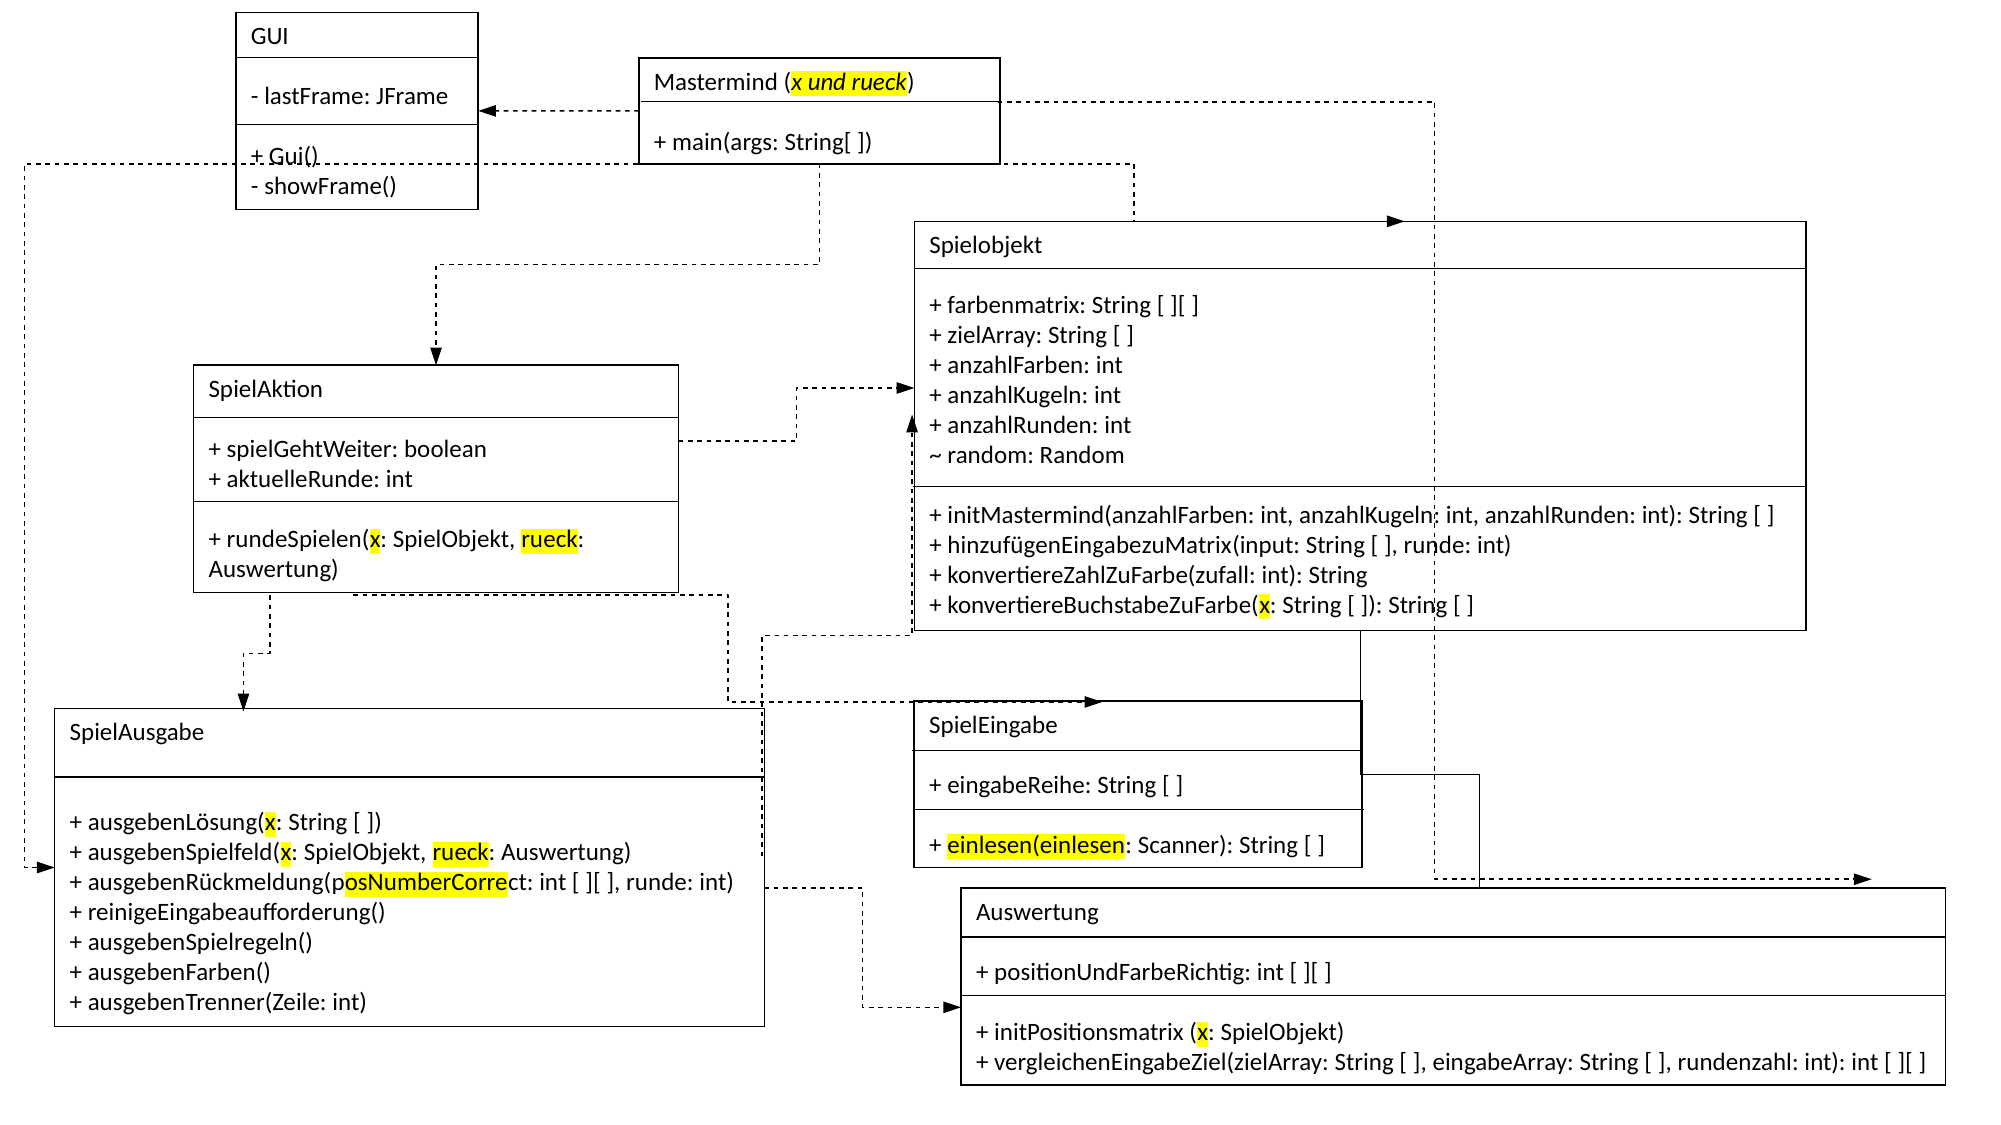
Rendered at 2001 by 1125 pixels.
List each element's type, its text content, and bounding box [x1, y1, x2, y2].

text_box SpielAktion + spielGehtWeiter: boolean + aktuelleRunde: int + rundeSpielen(x: SpielObjekt, rueck: Auswertung) [193, 502, 679, 593]
text_box Auswertung + positionUndFarbeRichtig: int [ ][ ] + initPositionsmatrix (x: SpielObjekt) + vergleichenEingabeZiel(zielArray: String [ ], eingabeArray: String [ ], rundenzahl: int): int [ ][ ] [961, 888, 1946, 1086]
text_box SpielAktion + spielGehtWeiter: boolean + aktuelleRunde: int + rundeSpielen(x: SpielObjekt, rueck: Auswertung) [193, 418, 679, 501]
text_box SpielEingabe + eingabeReihe: String [ ] + einlesen(einlesen: Scanner): String [ ] [914, 700, 1360, 750]
text_box SpielEingabe + eingabeReihe: String [ ] + einlesen(einlesen: Scanner): String [ ] [914, 810, 1362, 868]
text_box Mastermind (x und rueck) + main(args: String[ ]) [639, 57, 1000, 164]
text_box SpielEingabe + eingabeReihe: String [ ] + einlesen(einlesen: Scanner): String [ ] [914, 751, 1362, 809]
text_box SpielAktion + spielGehtWeiter: boolean + aktuelleRunde: int + rundeSpielen(x: SpielObjekt, rueck: Auswertung) [193, 365, 679, 417]
text_box SpielAusgabe + ausgebenLösung(x: String [ ]) + ausgebenSpielfeld(x: SpielObjekt, rueck: Auswertung) + ausgebenRückmeldung(posNumberCorrect: int [ ][ ], runde: int) + reinigeEingabeaufforderung() + ausgebenSpielregeln() + ausgebenFarben() + ausgebenTrenner(Zeile: int) [54, 708, 765, 1027]
text_box Spielobjekt + farbenmatrix: String [ ][ ] + zielArray: String [ ] + anzahlFarben: int + anzahlKugeln: int + anzahlRunden: int ~ random: Random + initMastermind(anzahlFarben: int, anzahlKugeln: int, anzahlRunden: int): String [ ] + hinzufügenEingabezuMatrix(input: String [ ], runde: int) + konvertiereZahlZuFarbe(zufall: int): String + konvertiereBuchstabeZuFarbe(x: String [ ]): String [ ] [914, 221, 1807, 631]
text_box GUI - lastFrame: JFrame + Gui() - showFrame() [235, 12, 479, 210]
